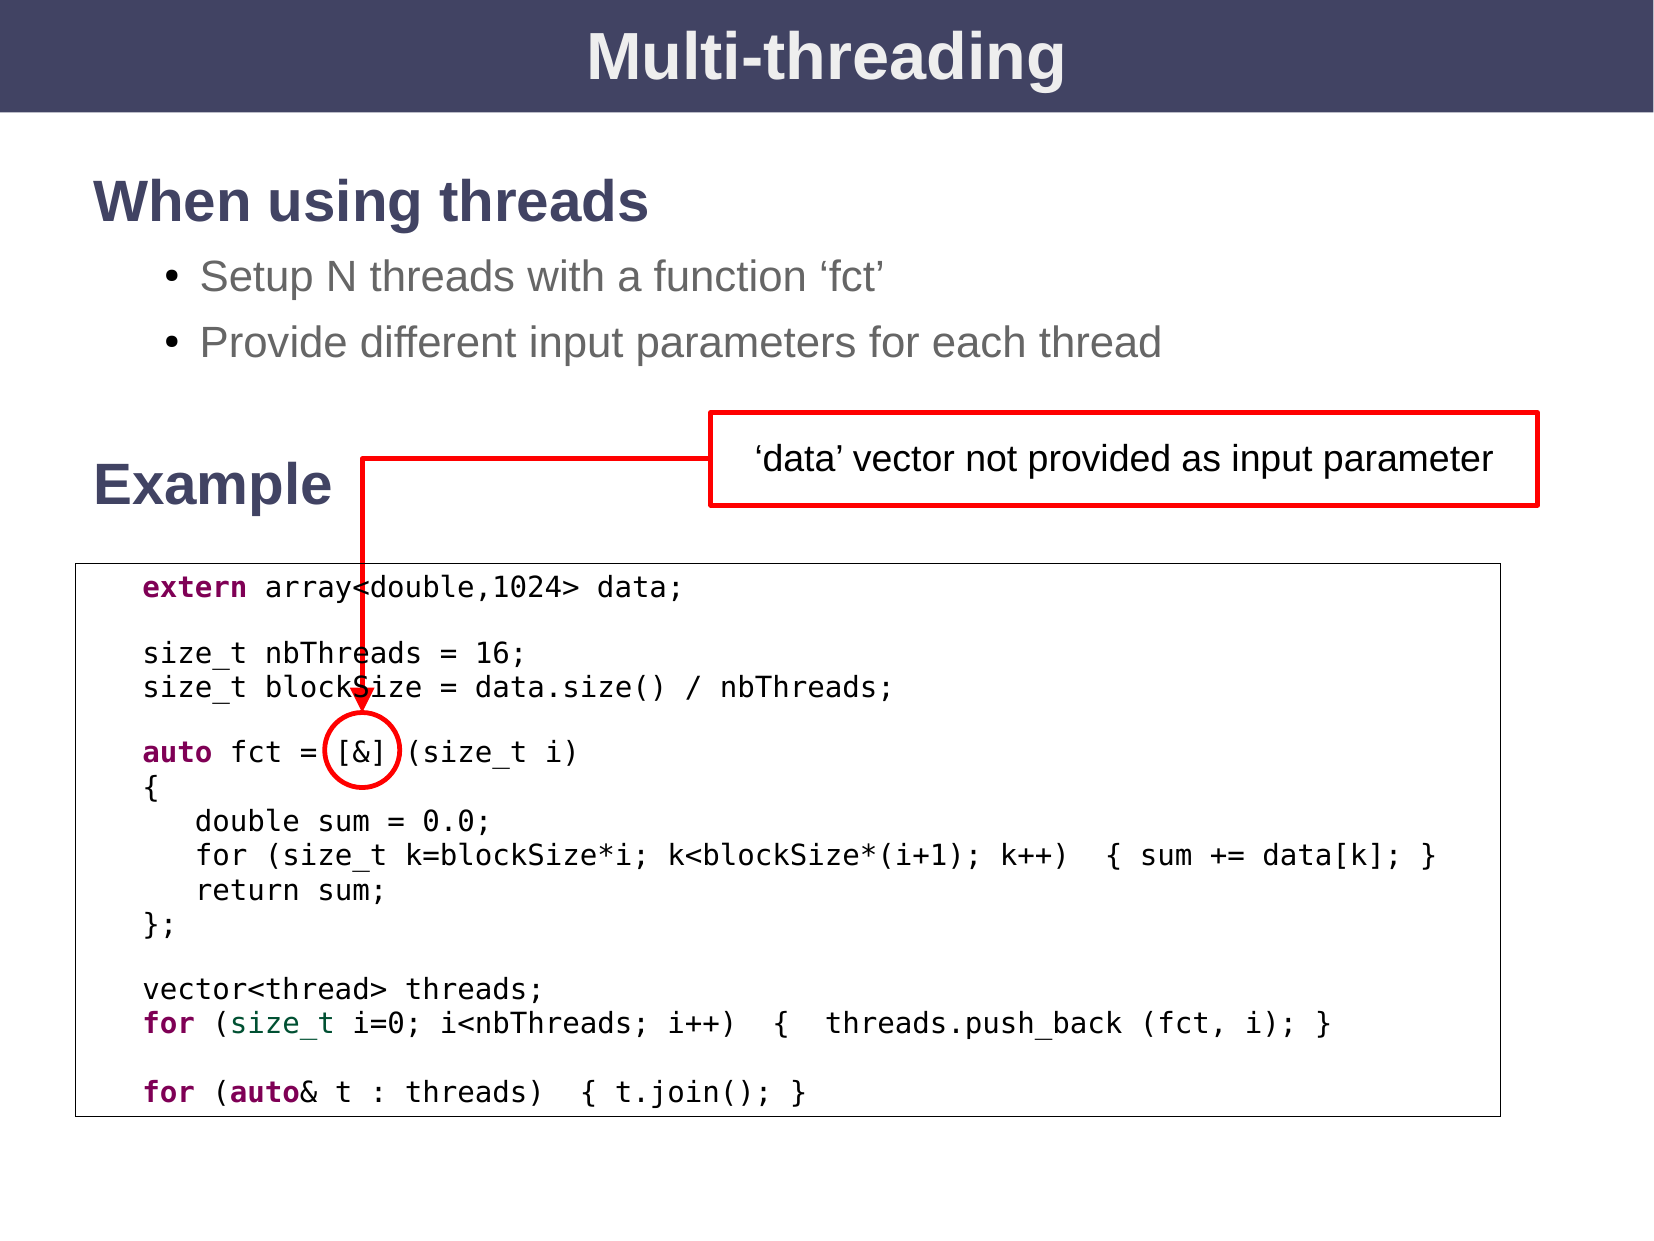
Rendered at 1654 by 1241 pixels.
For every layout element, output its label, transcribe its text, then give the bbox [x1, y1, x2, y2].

text_box When using threads Setup N threads with a function ‘fct’ Provide different input parameters for each thread Example [78, 161, 1607, 528]
text_box ‘data’ vector not provided as input parameter [710, 412, 1538, 506]
text_box Multi-threading [0, 0, 1654, 113]
text_box extern array<double,1024> data; size_t nbThreads = 16; size_t blockSize = data.size() / nbThreads; auto fct = [&] (size_t i) { double sum = 0.0; for (size_t k=blockSize*i; k<blockSize*(i+1); k++) { sum += data[k]; } return sum; }; vector<thread> threads; for (size_t i=0; i<nbThreads; i++) { threads.push_back (fct, i); } for (auto& t : threads) { t.join(); } [75, 563, 1501, 1117]
